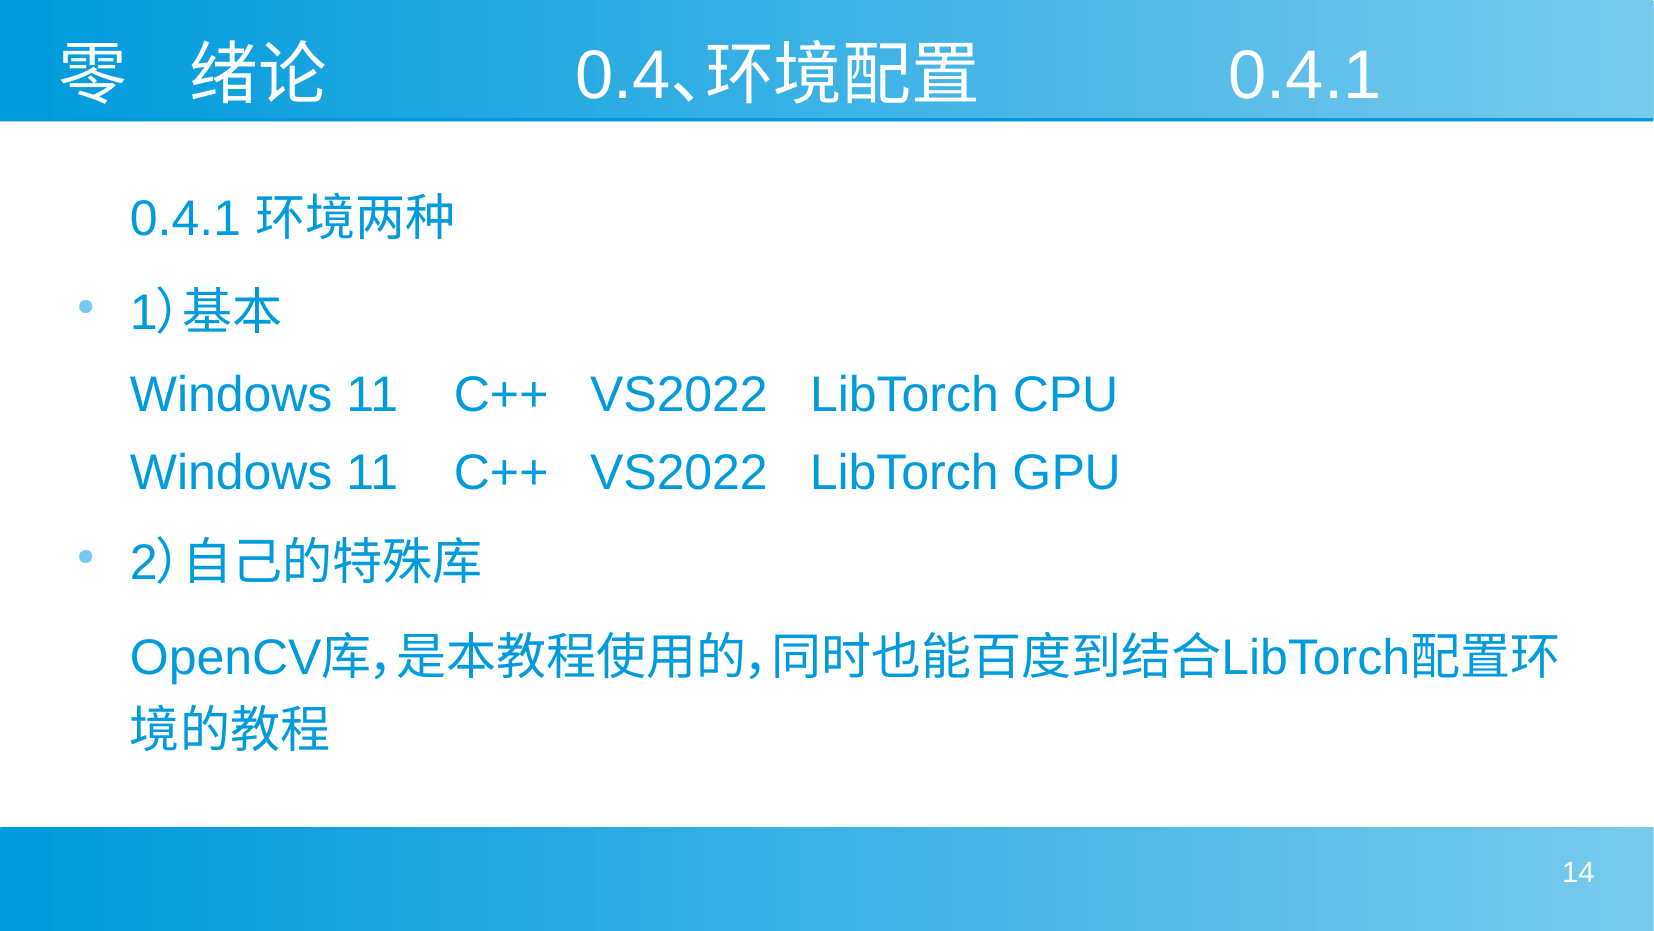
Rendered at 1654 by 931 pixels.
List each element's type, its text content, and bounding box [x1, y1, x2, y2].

list 0.4.1 环境两种 1）基本 Windows 11 C++ VS2022 LibTorch CPU Windows 11 C++ VS2022 LibTorch GPU 2）自己的特殊库 OpenCV库，是本教程使用的，同时也能百度到结合LibTorch配置环境的教程 [59, 177, 1595, 768]
title 零 绪论 0.4、环境配置 0.4.1 [59, 23, 1595, 115]
